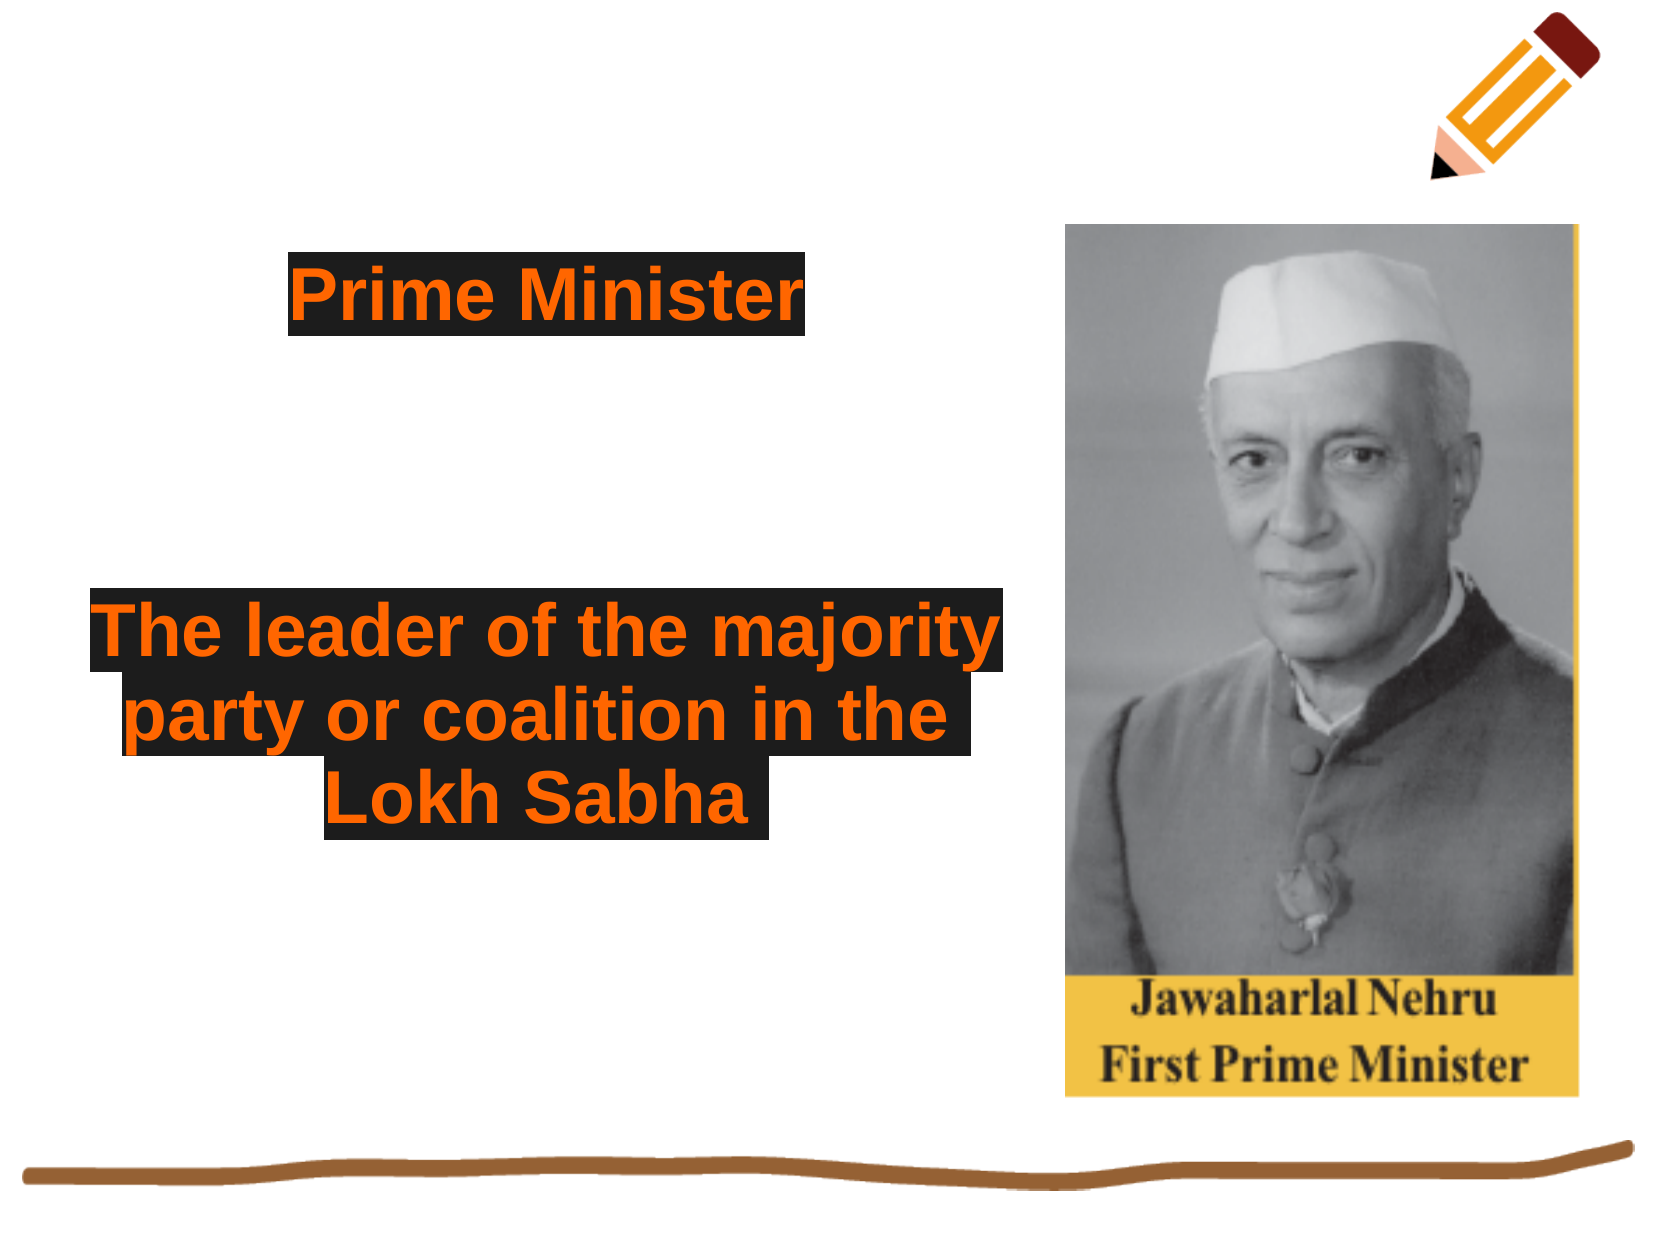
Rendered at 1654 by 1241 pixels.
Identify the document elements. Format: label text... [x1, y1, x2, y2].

picture [1065, 224, 1591, 1111]
picture [1430, 12, 1601, 181]
title Prime Minister The leader of the majority party or coalition in the Lokh Sabha [30, 252, 1063, 841]
picture [22, 1140, 1635, 1191]
